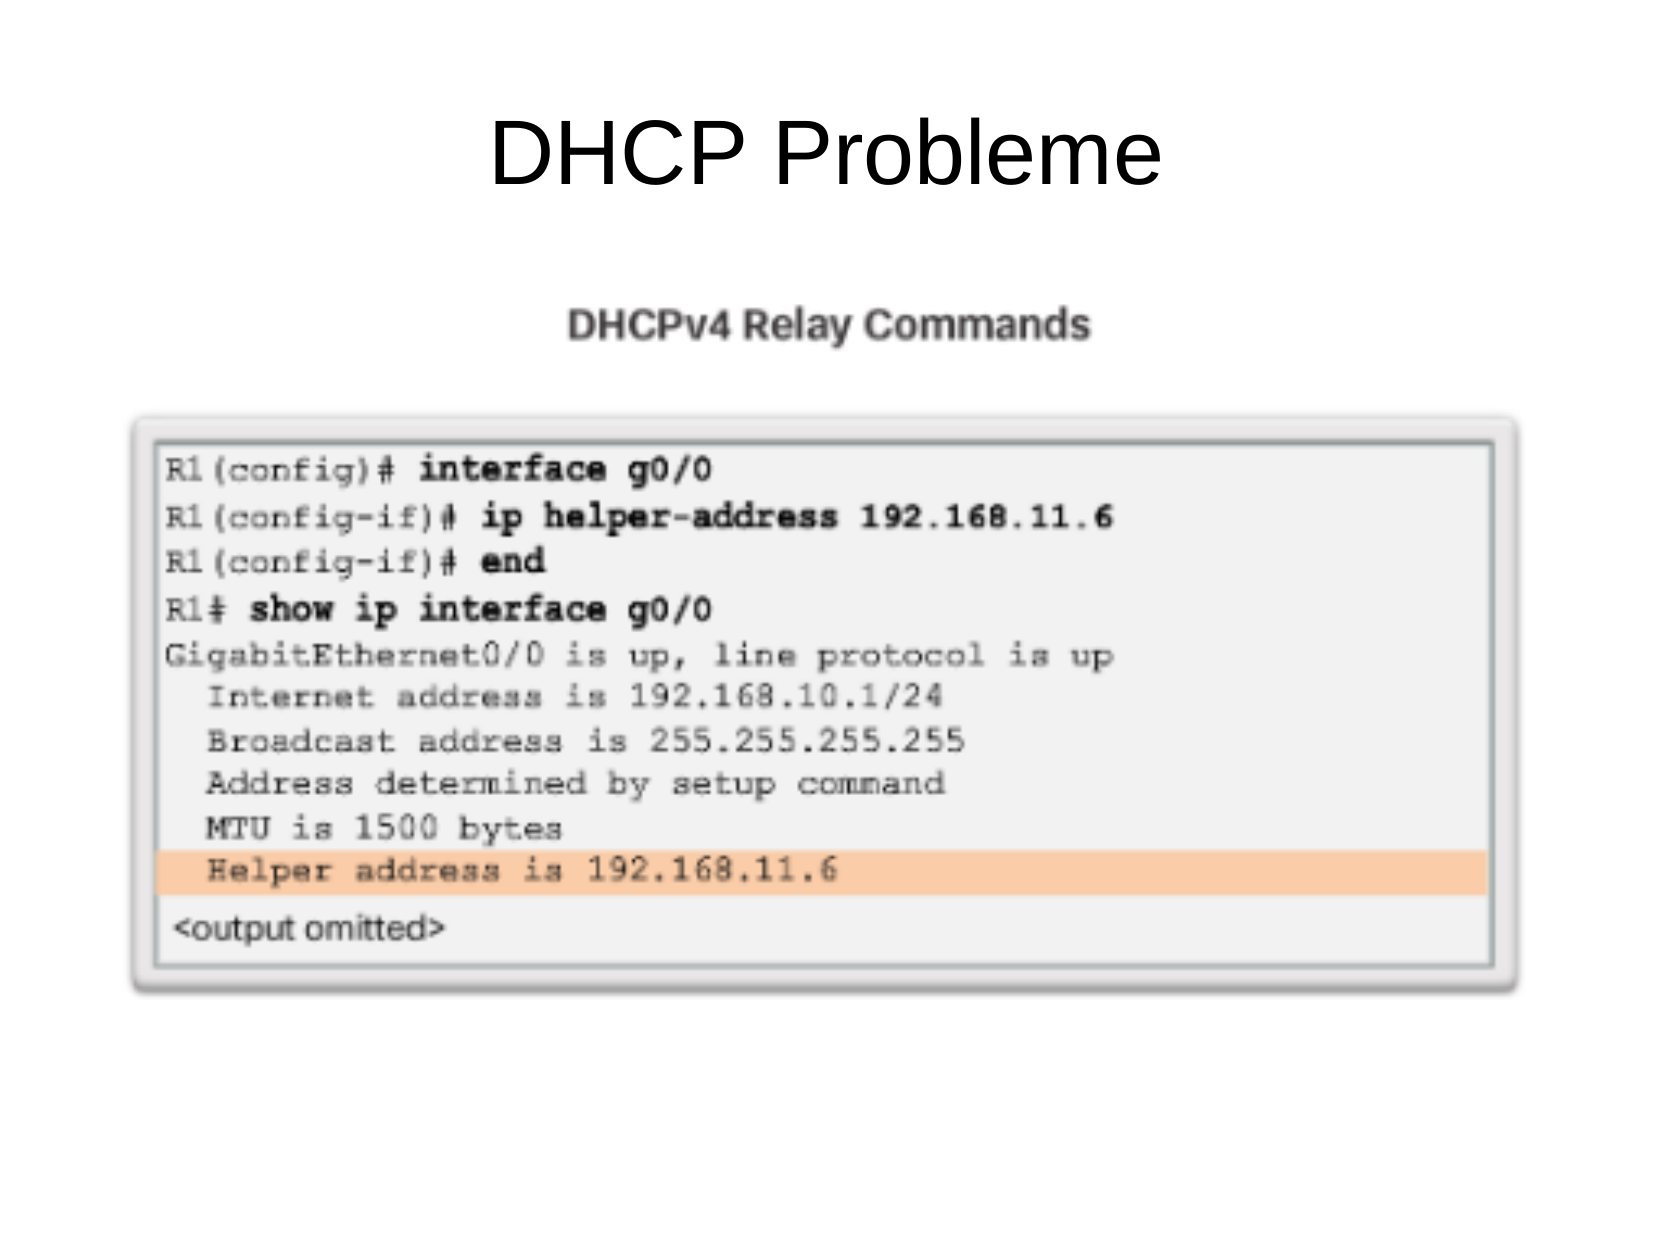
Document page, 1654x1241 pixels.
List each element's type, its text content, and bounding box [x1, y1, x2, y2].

title DHCP Probleme [82, 49, 1571, 257]
picture [112, 290, 1542, 1010]
